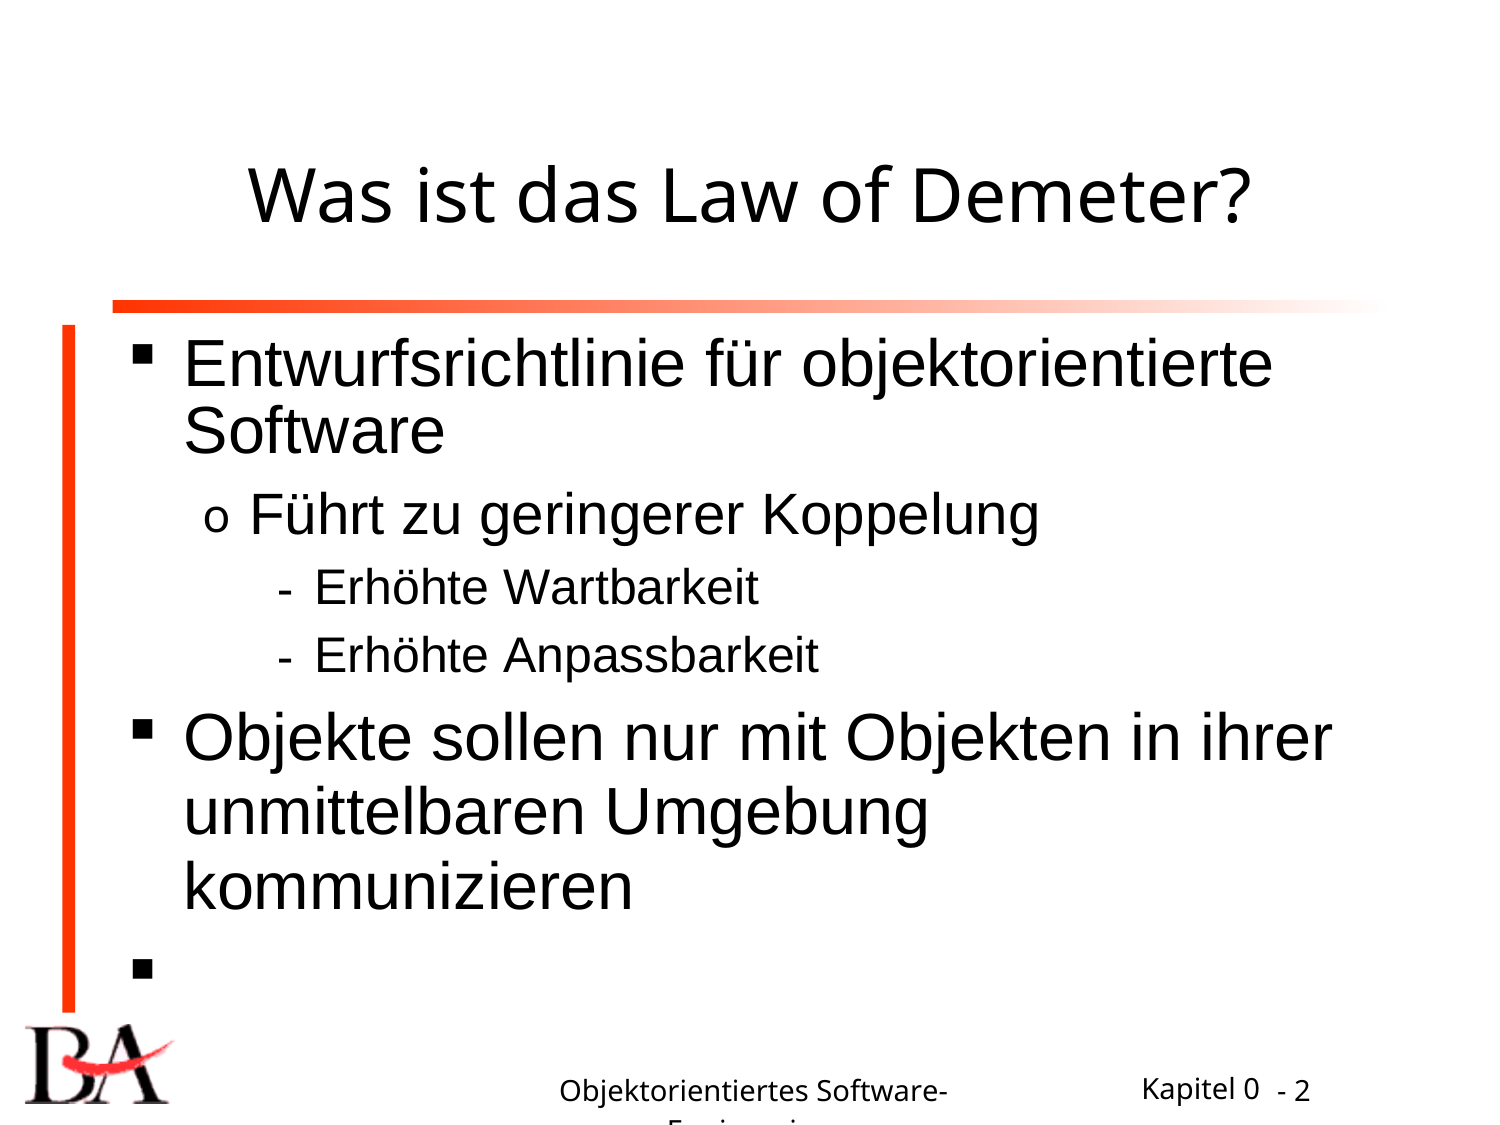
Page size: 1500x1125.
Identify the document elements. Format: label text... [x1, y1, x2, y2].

title Was ist das Law of Demeter? [112, 99, 1388, 288]
picture [24, 1024, 175, 1104]
list Entwurfsrichtlinie für objektorientierte Software Führt zu geringerer Koppelung Erhöhte Wartbarkeit Erhöhte Anpassbarkeit Objekte sollen nur mit Objekten in ihrer unmittelbaren Umgebung kommunizieren [112, 324, 1388, 1051]
